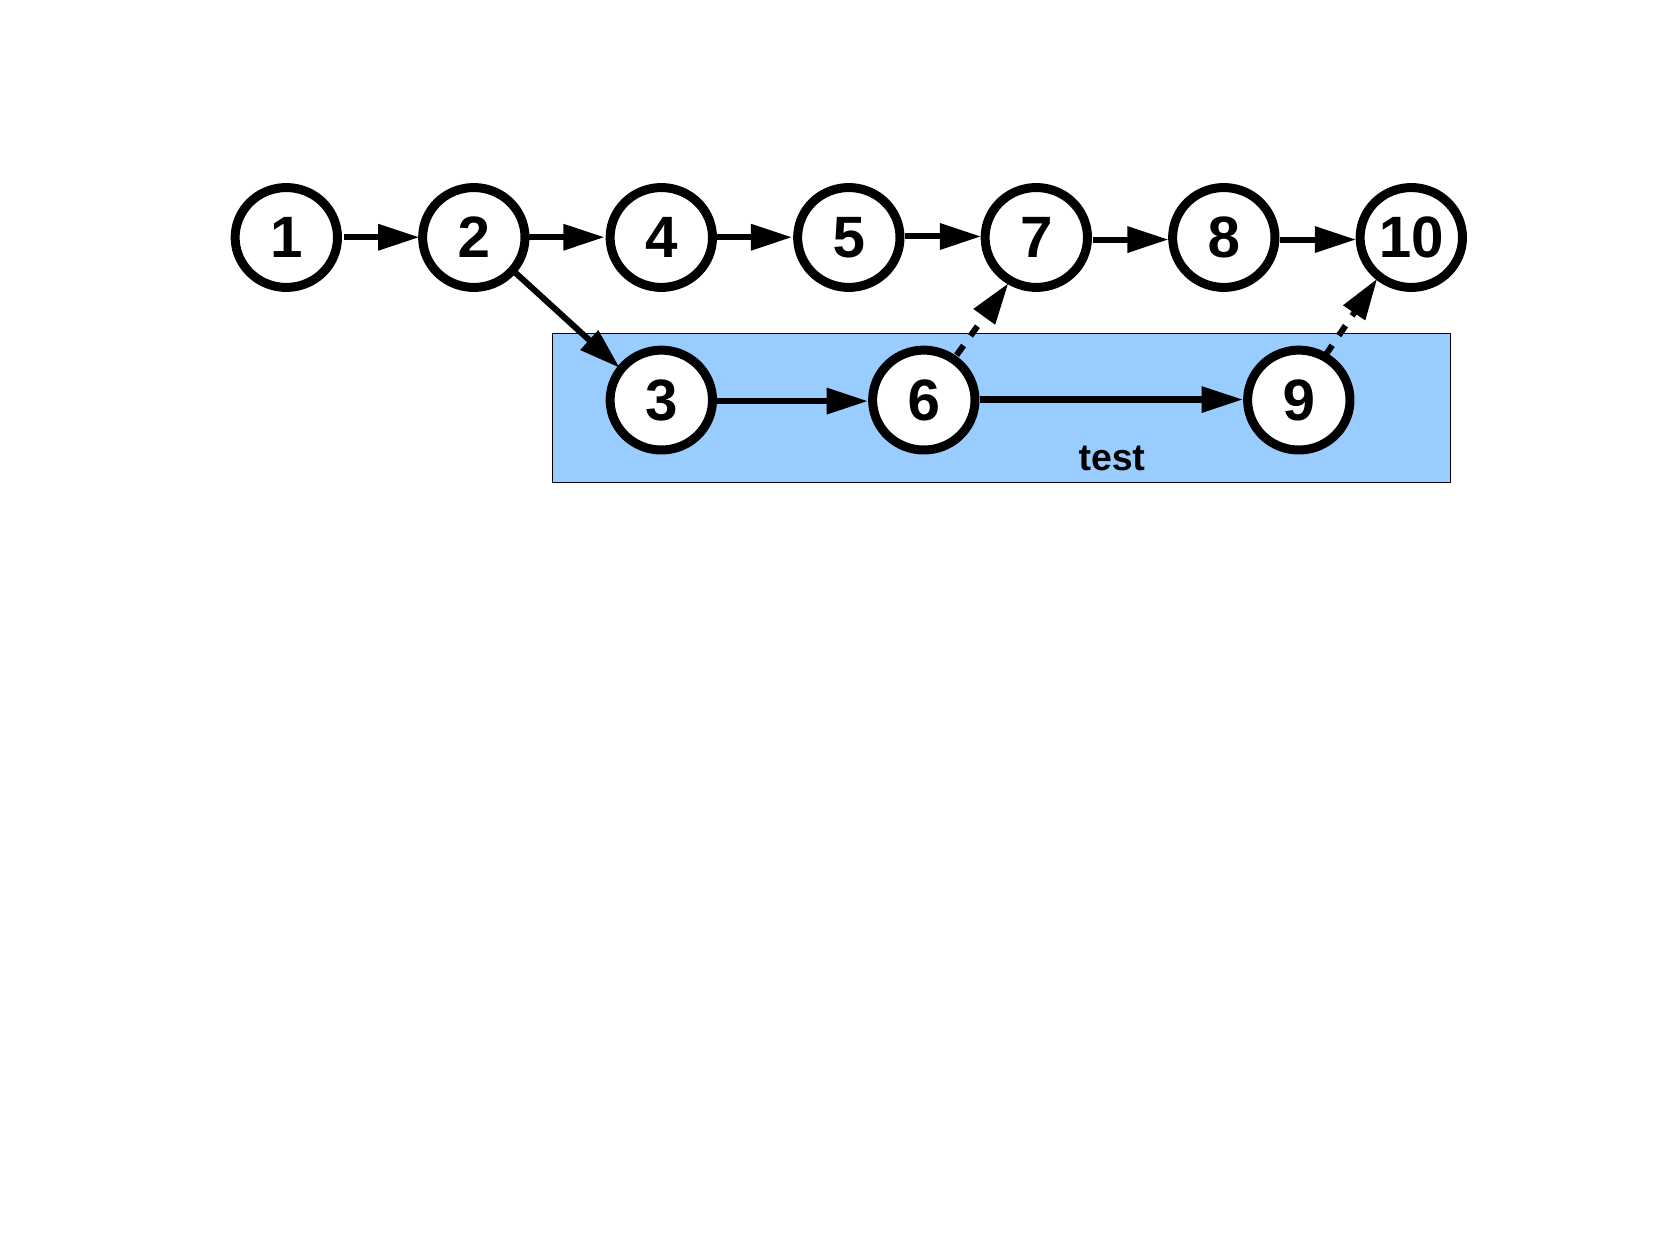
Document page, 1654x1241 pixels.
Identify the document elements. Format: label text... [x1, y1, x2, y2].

text_box 2 [422, 187, 526, 288]
text_box 3 [610, 350, 713, 451]
text_box test [1063, 428, 1160, 486]
text_box 10 [1360, 187, 1463, 288]
text_box 7 [985, 187, 1088, 288]
text_box 5 [797, 187, 901, 288]
text_box 6 [872, 350, 976, 451]
text_box [552, 333, 1451, 483]
text_box 8 [1172, 187, 1276, 288]
text_box 4 [610, 187, 713, 288]
text_box 1 [235, 187, 338, 288]
text_box 9 [1247, 350, 1351, 451]
